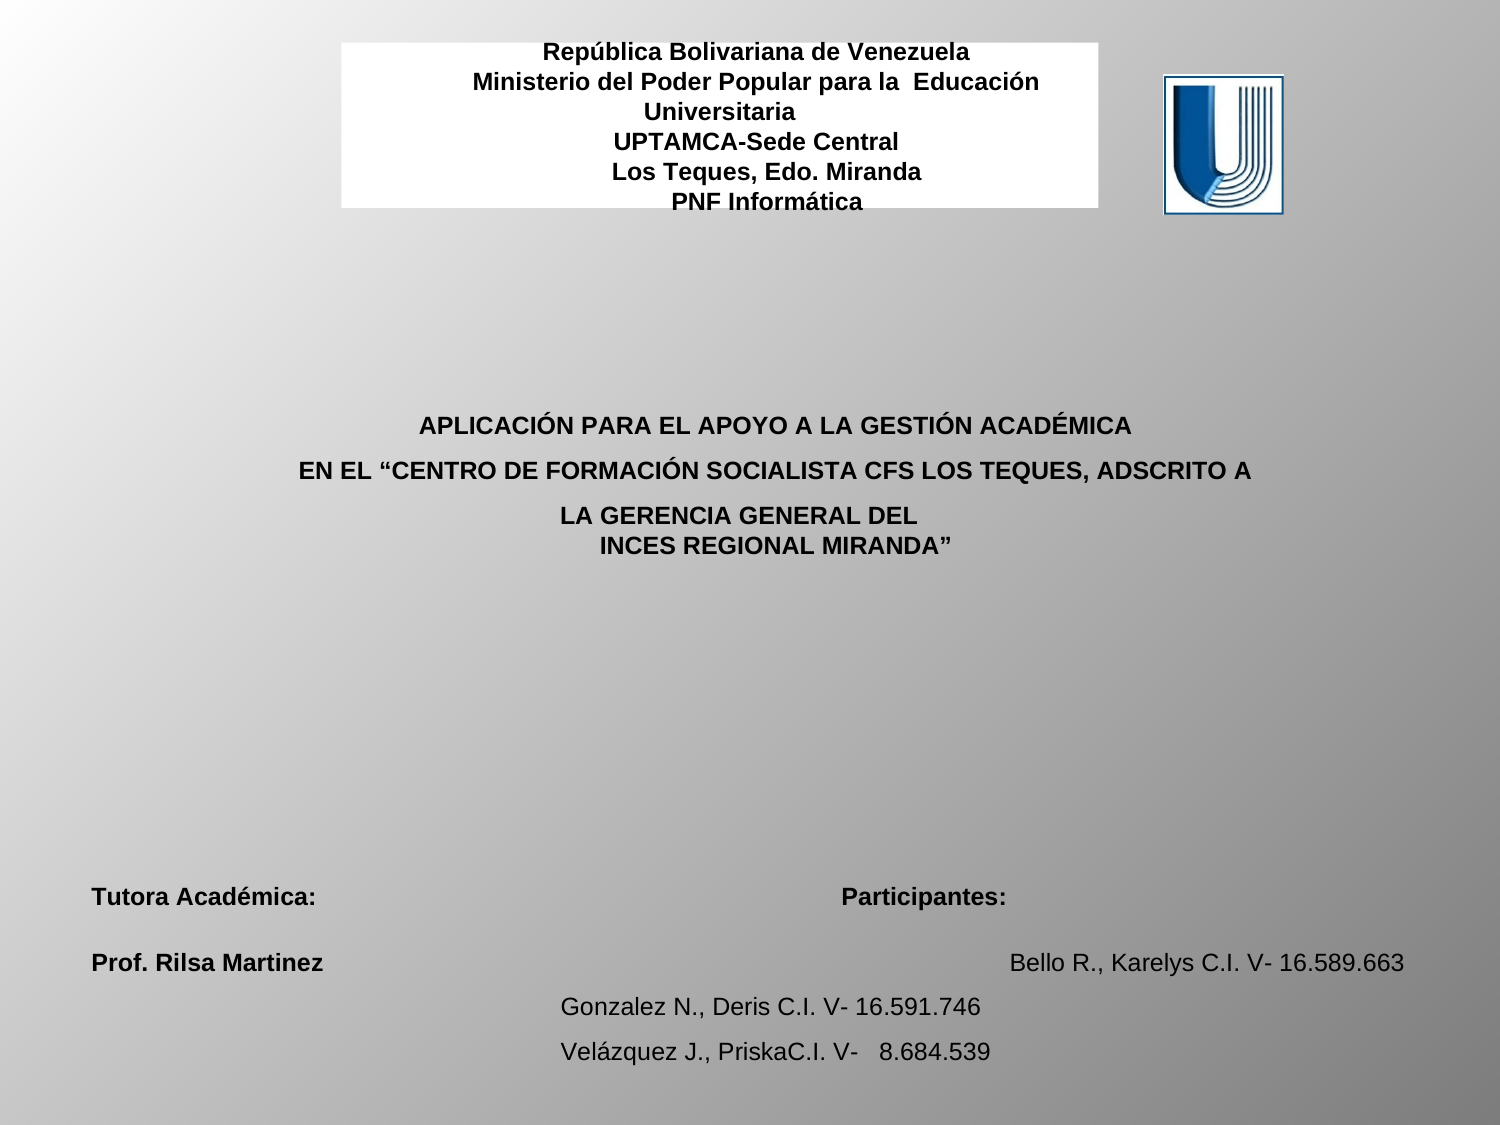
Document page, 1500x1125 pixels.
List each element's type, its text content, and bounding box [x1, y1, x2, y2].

text_box República Bolivariana de Venezuela Ministerio del Poder Popular para la Educación Universitaria UPTAMCA-Sede Central Los Teques, Edo. Miranda PNF Informática [341, 42, 1099, 208]
text_box Tutora Académica: Participantes: Prof. Rilsa Martinez Bello R., Karelys C.I. V- 16.589.663 Gonzalez N., Deris C.I. V- 16.591.746 Velázquez J., PriskaC.I. V- 8.684.539 [76, 857, 1447, 1074]
picture [1163, 74, 1284, 215]
text_box APLICACIÓN PARA EL APOYO A LA GESTIÓN ACADÉMICA EN EL “CENTRO DE FORMACIÓN SOCIALISTA CFS LOS TEQUES, ADSCRITO A LA GERENCIA GENERAL DEL INCES REGIONAL MIRANDA” [194, 387, 1284, 568]
